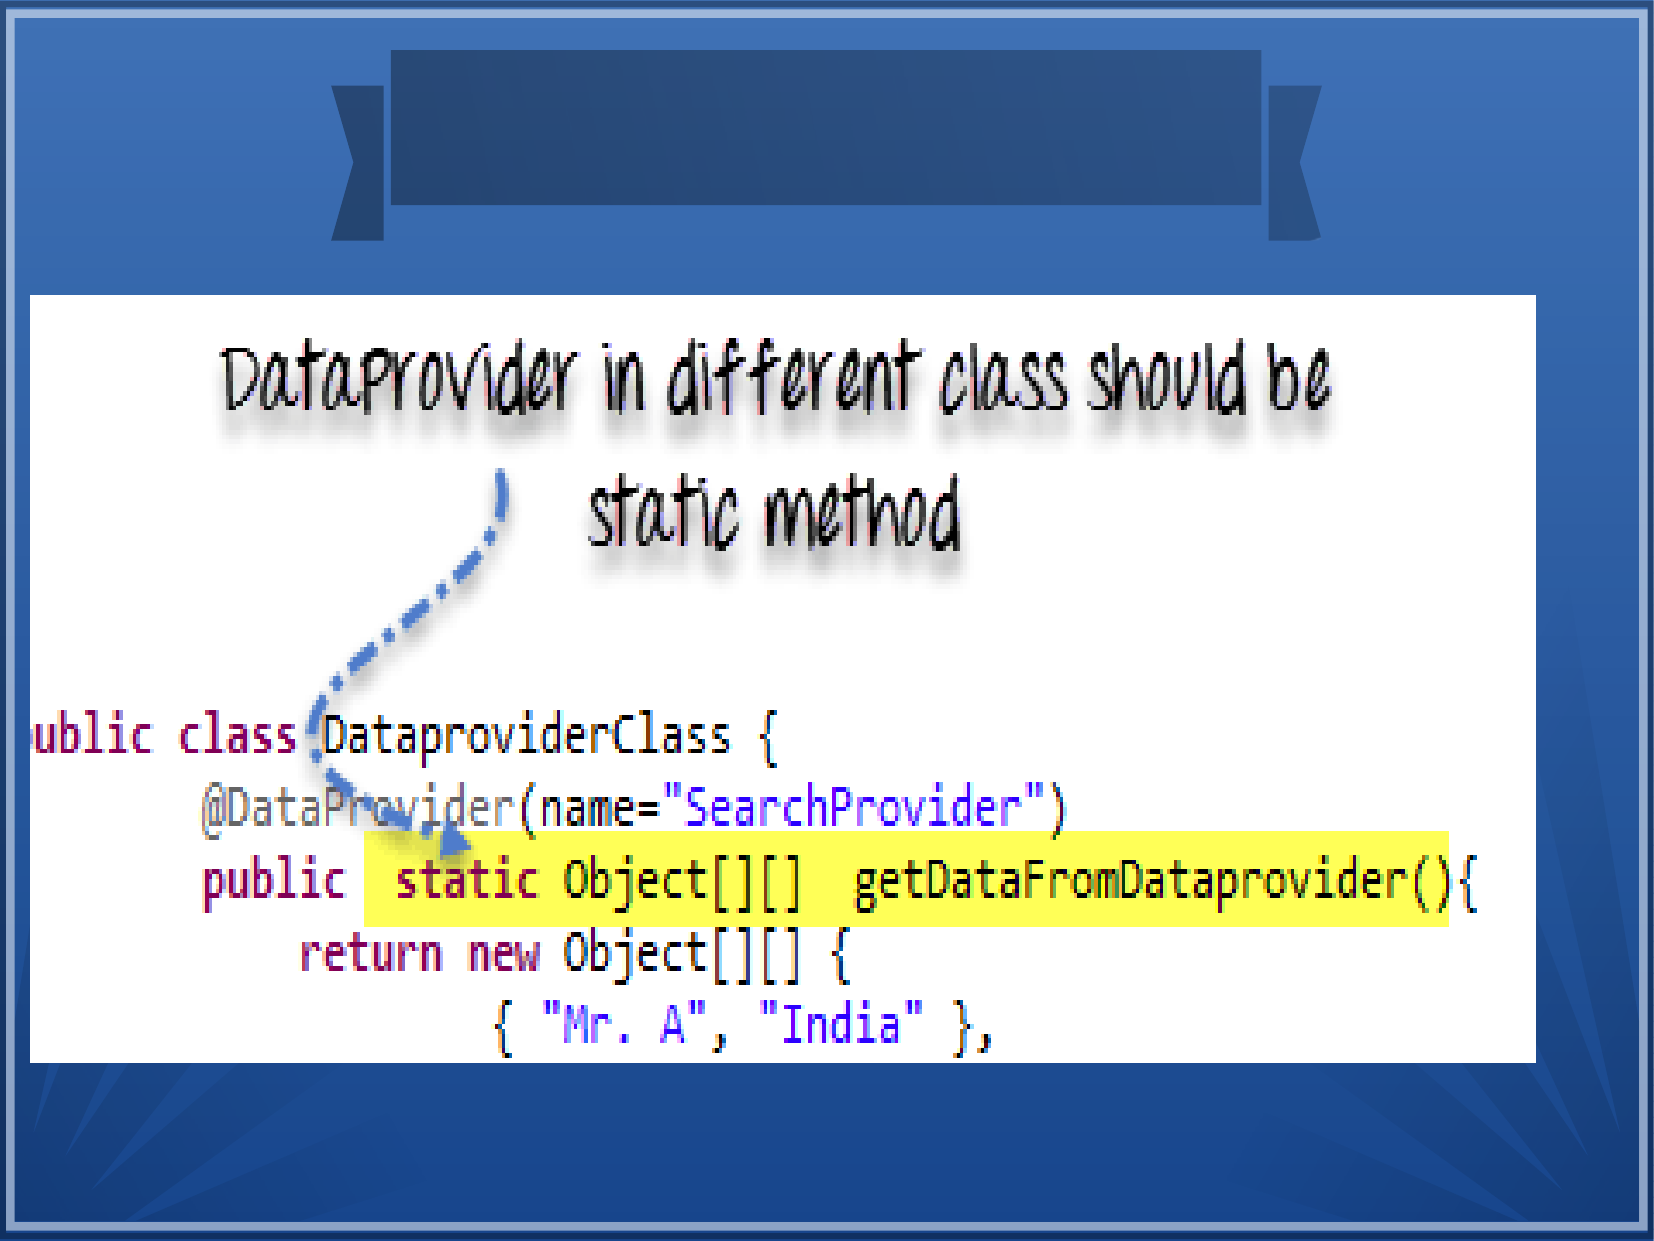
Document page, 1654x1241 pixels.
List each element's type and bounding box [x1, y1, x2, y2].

picture [30, 295, 1536, 1063]
